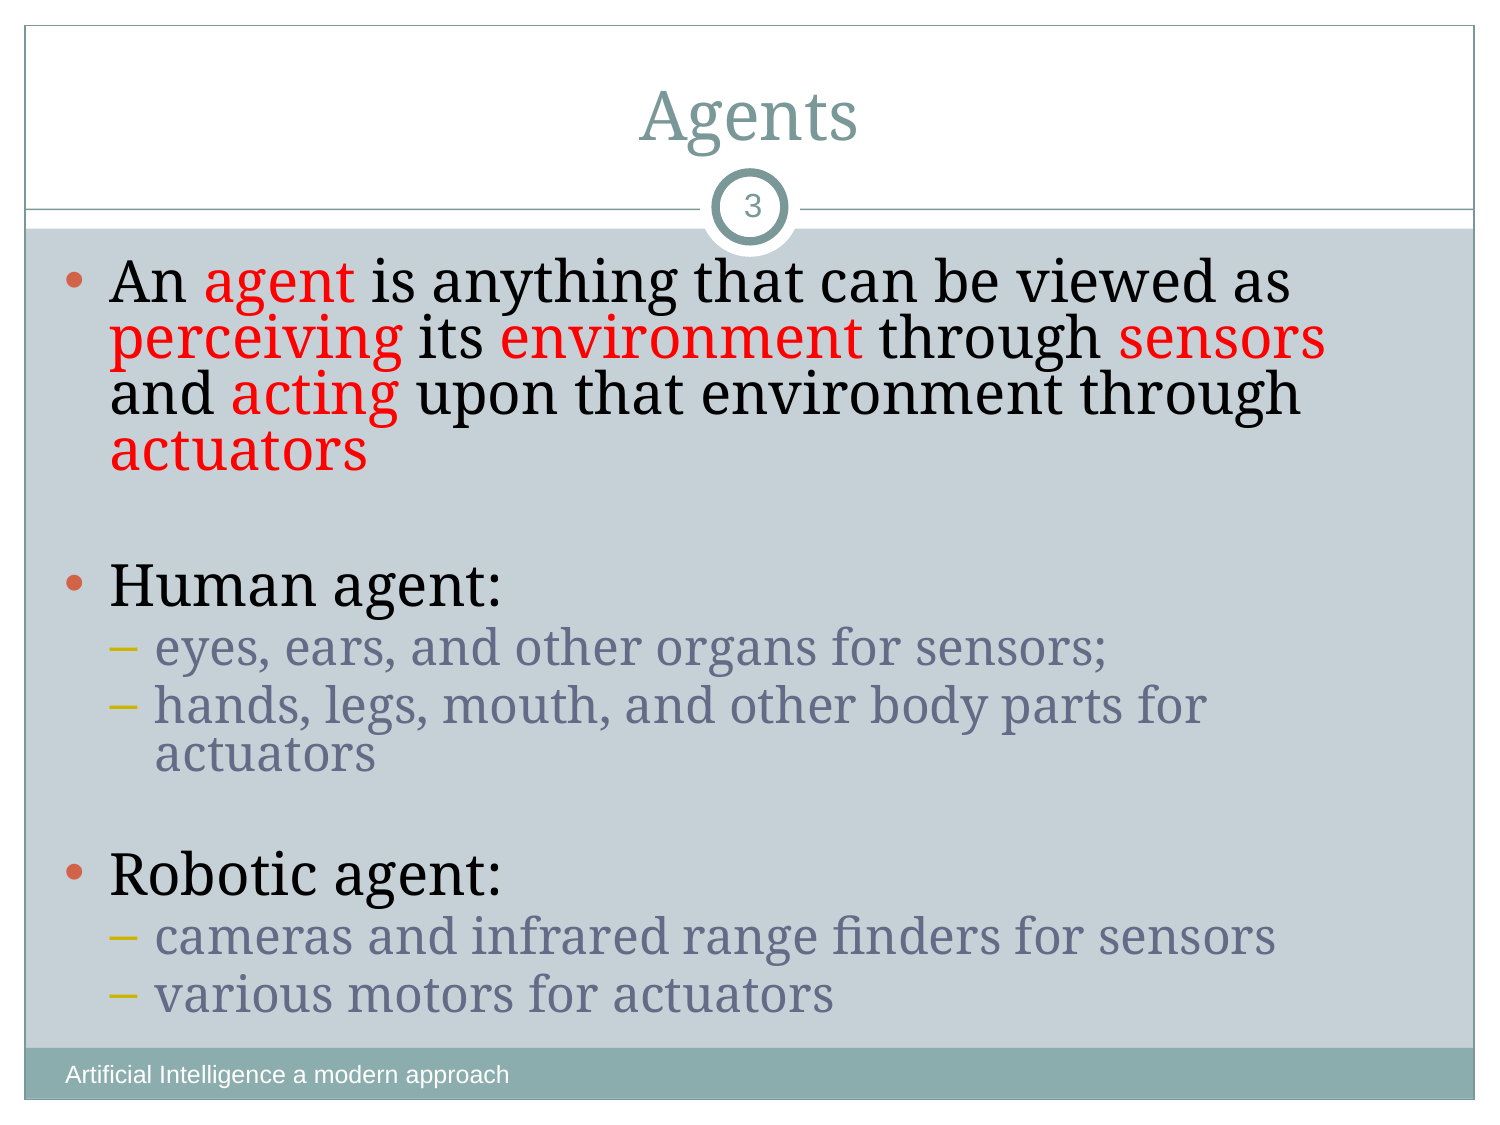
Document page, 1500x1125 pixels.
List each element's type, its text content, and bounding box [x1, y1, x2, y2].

title Agents [49, 37, 1450, 162]
list An agent is anything that can be viewed as perceiving its environment through sensors and acting upon that environment through actuators Human agent: eyes, ears, and other organs for sensors; hands, legs, mouth, and other body parts for actuators Robotic agent: cameras and infrared range finders for sensors various motors for actuators [49, 250, 1445, 1001]
text_box Artificial Intelligence a modern approach [49, 1051, 638, 1112]
text_box <number> [715, 168, 791, 241]
